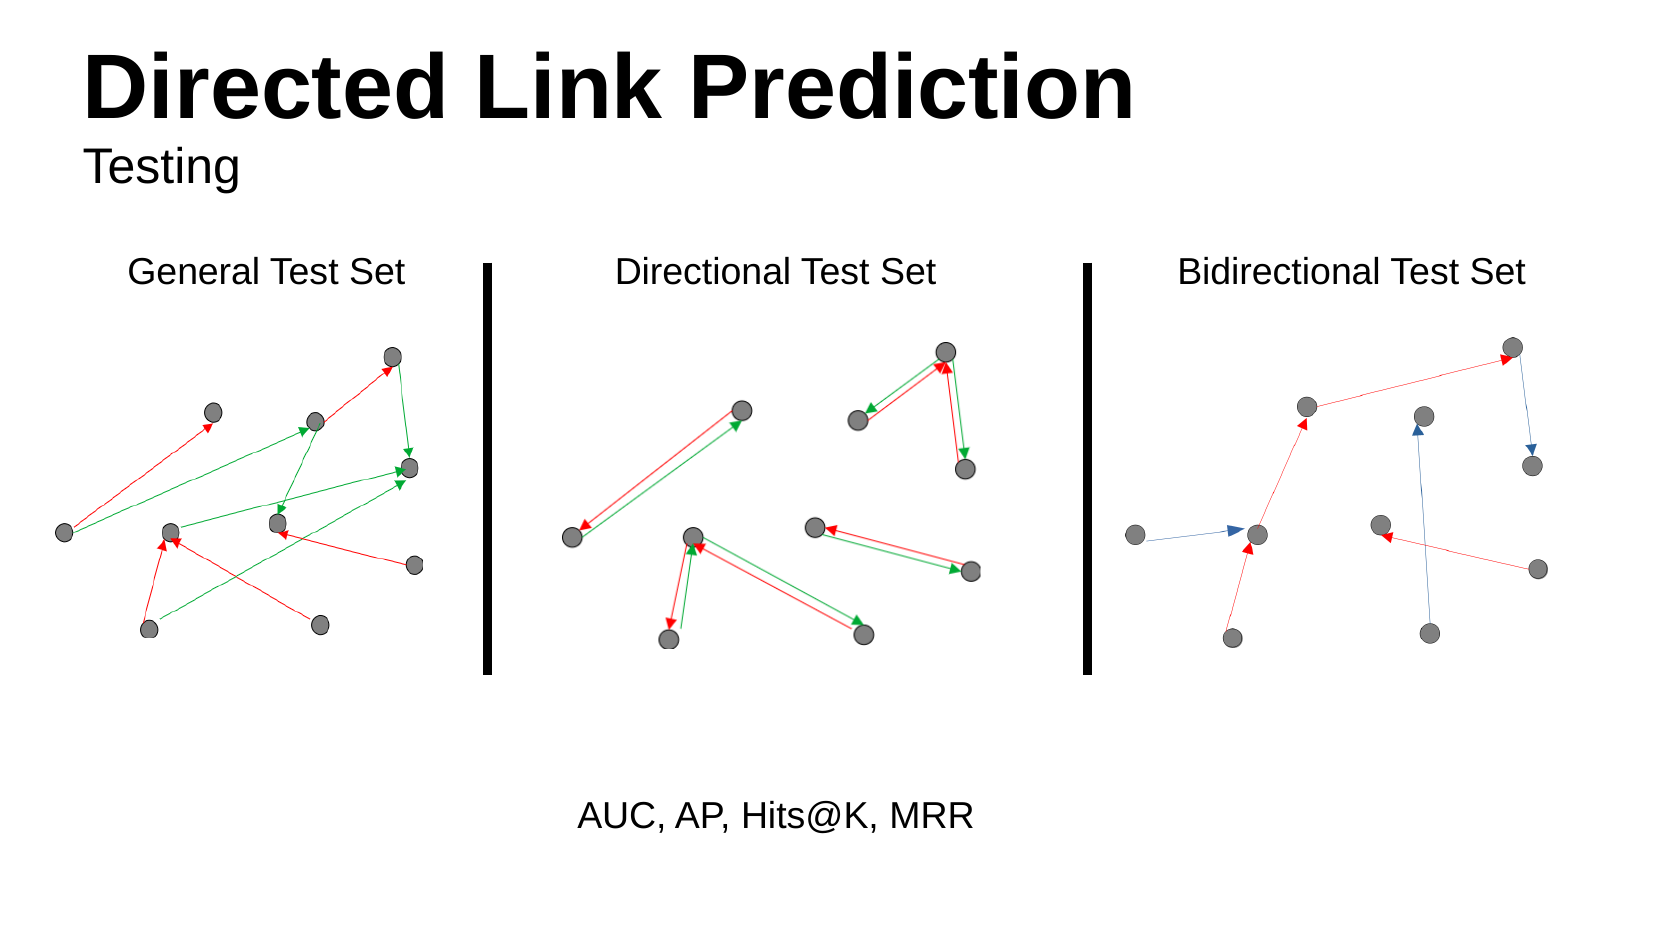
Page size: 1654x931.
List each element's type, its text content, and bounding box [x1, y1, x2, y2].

text_box Bidirectional Test Set [1162, 243, 1542, 301]
picture [1125, 337, 1548, 648]
text_box Directional Test Set [600, 243, 953, 301]
picture [562, 342, 1013, 649]
title Directed Link Prediction Testing [82, 35, 1571, 194]
picture [55, 347, 451, 638]
text_box AUC, AP, Hits@K, MRR [562, 787, 991, 845]
text_box General Test Set [112, 243, 421, 301]
